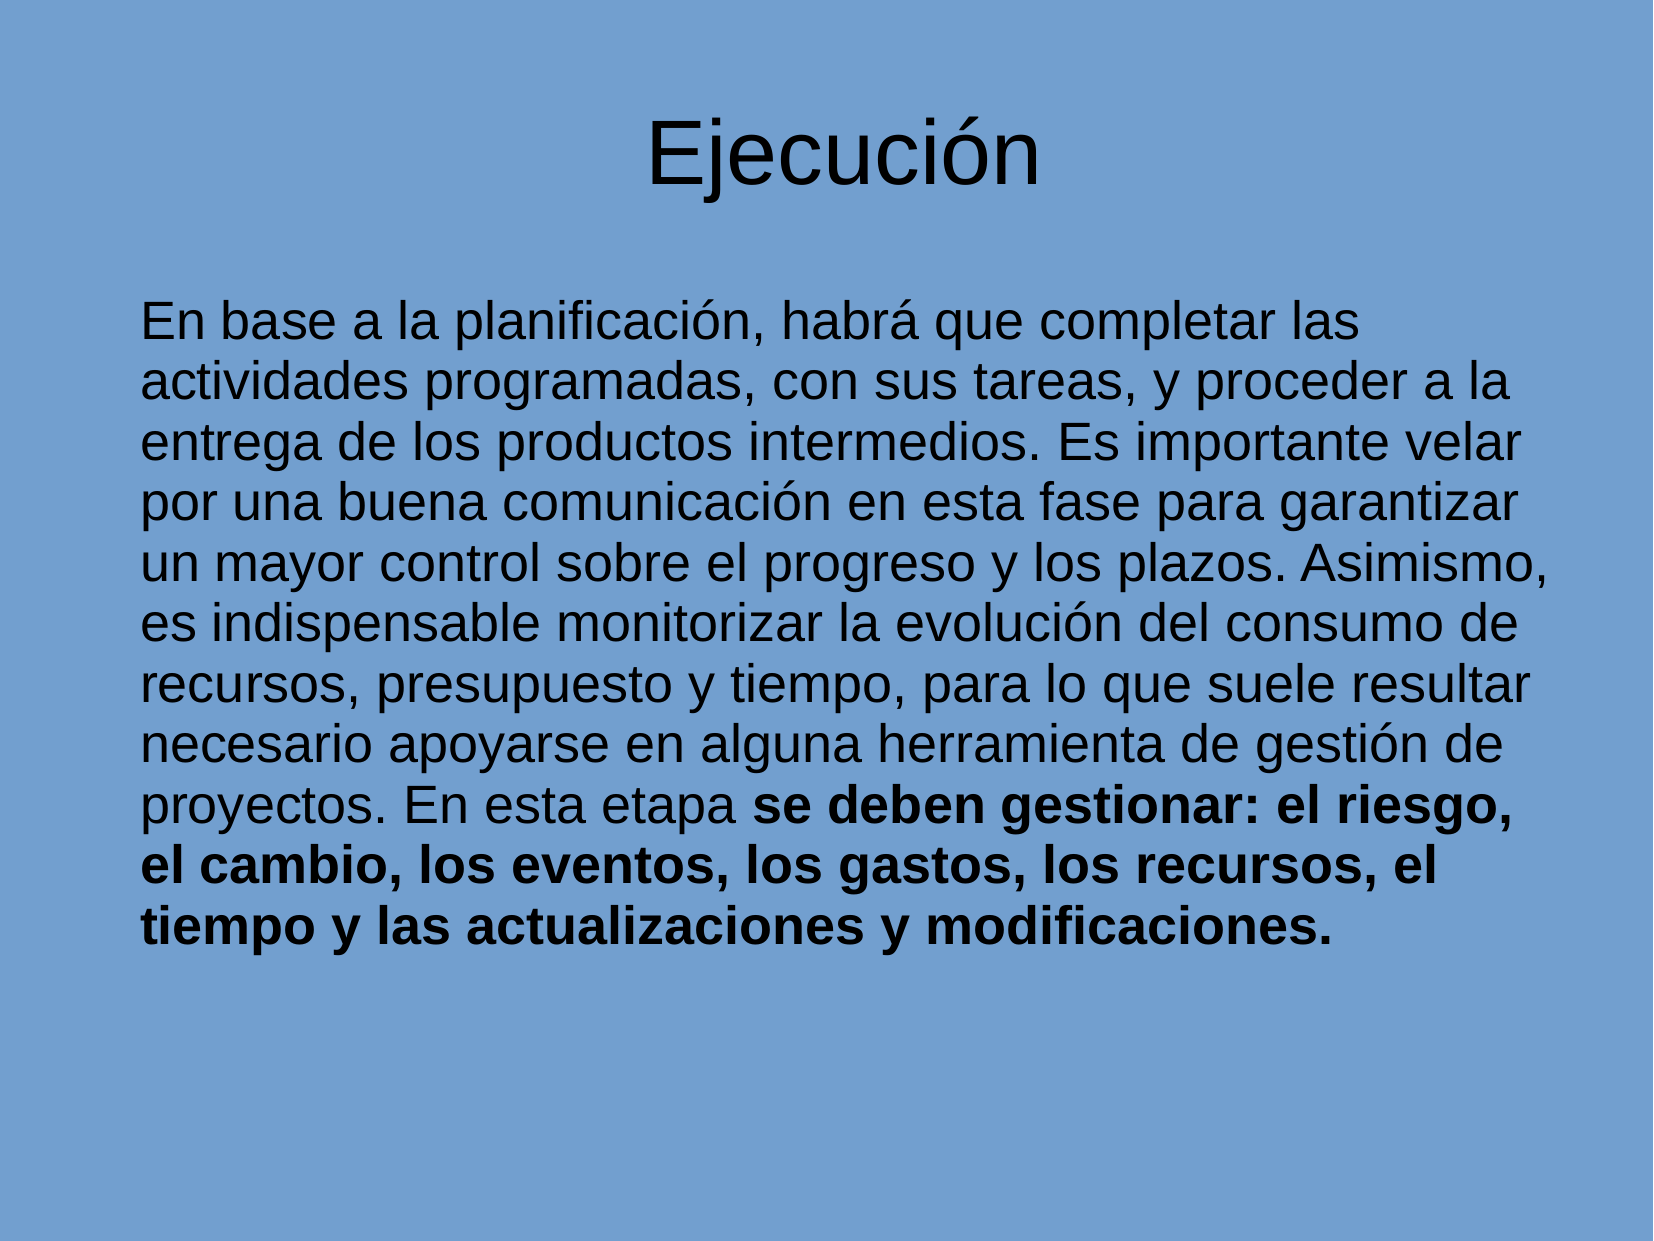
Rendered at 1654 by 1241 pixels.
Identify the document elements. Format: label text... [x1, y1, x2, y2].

title Ejecución [82, 49, 1571, 257]
list En base a la planificación, habrá que completar las actividades programadas, con sus tareas, y proceder a la entrega de los productos intermedios. Es importante velar por una buena comunicación en esta fase para garantizar un mayor control sobre el progreso y los plazos. Asimismo, es indispensable monitorizar la evolución del consumo de recursos, presupuesto y tiempo, para lo que suele resultar necesario apoyarse en alguna herramienta de gestión de proyectos. En esta etapa se deben gestionar: el riesgo, el cambio, los eventos, los gastos, los recursos, el tiempo y las actualizaciones y modificaciones. [82, 290, 1571, 1010]
